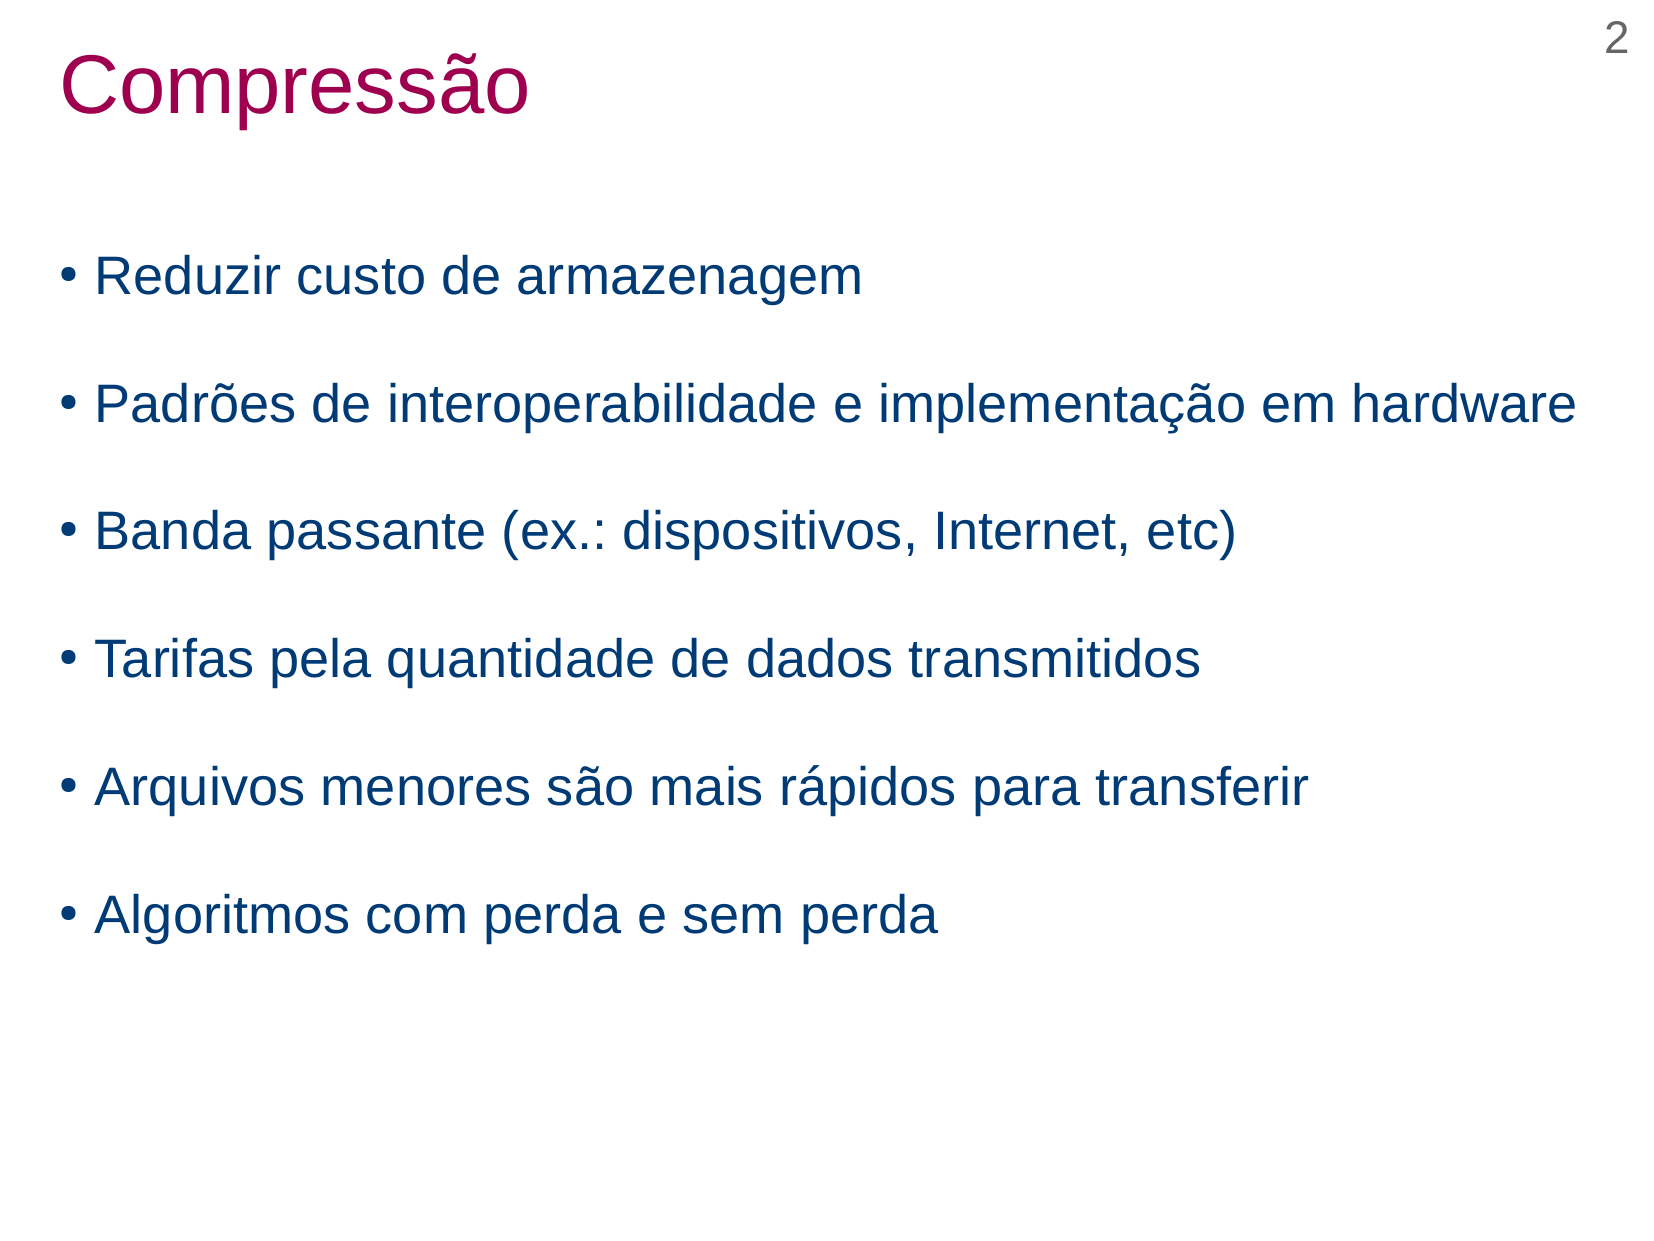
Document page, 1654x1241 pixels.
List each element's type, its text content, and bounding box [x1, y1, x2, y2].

title Compressão [59, 29, 1595, 148]
list Reduzir custo de armazenagem Padrões de interoperabilidade e implementação em hardware Banda passante (ex.: dispositivos, Internet, etc) Tarifas pela quantidade de dados transmitidos Arquivos menores são mais rápidos para transferir Algoritmos com perda e sem perda [59, 236, 1595, 1211]
